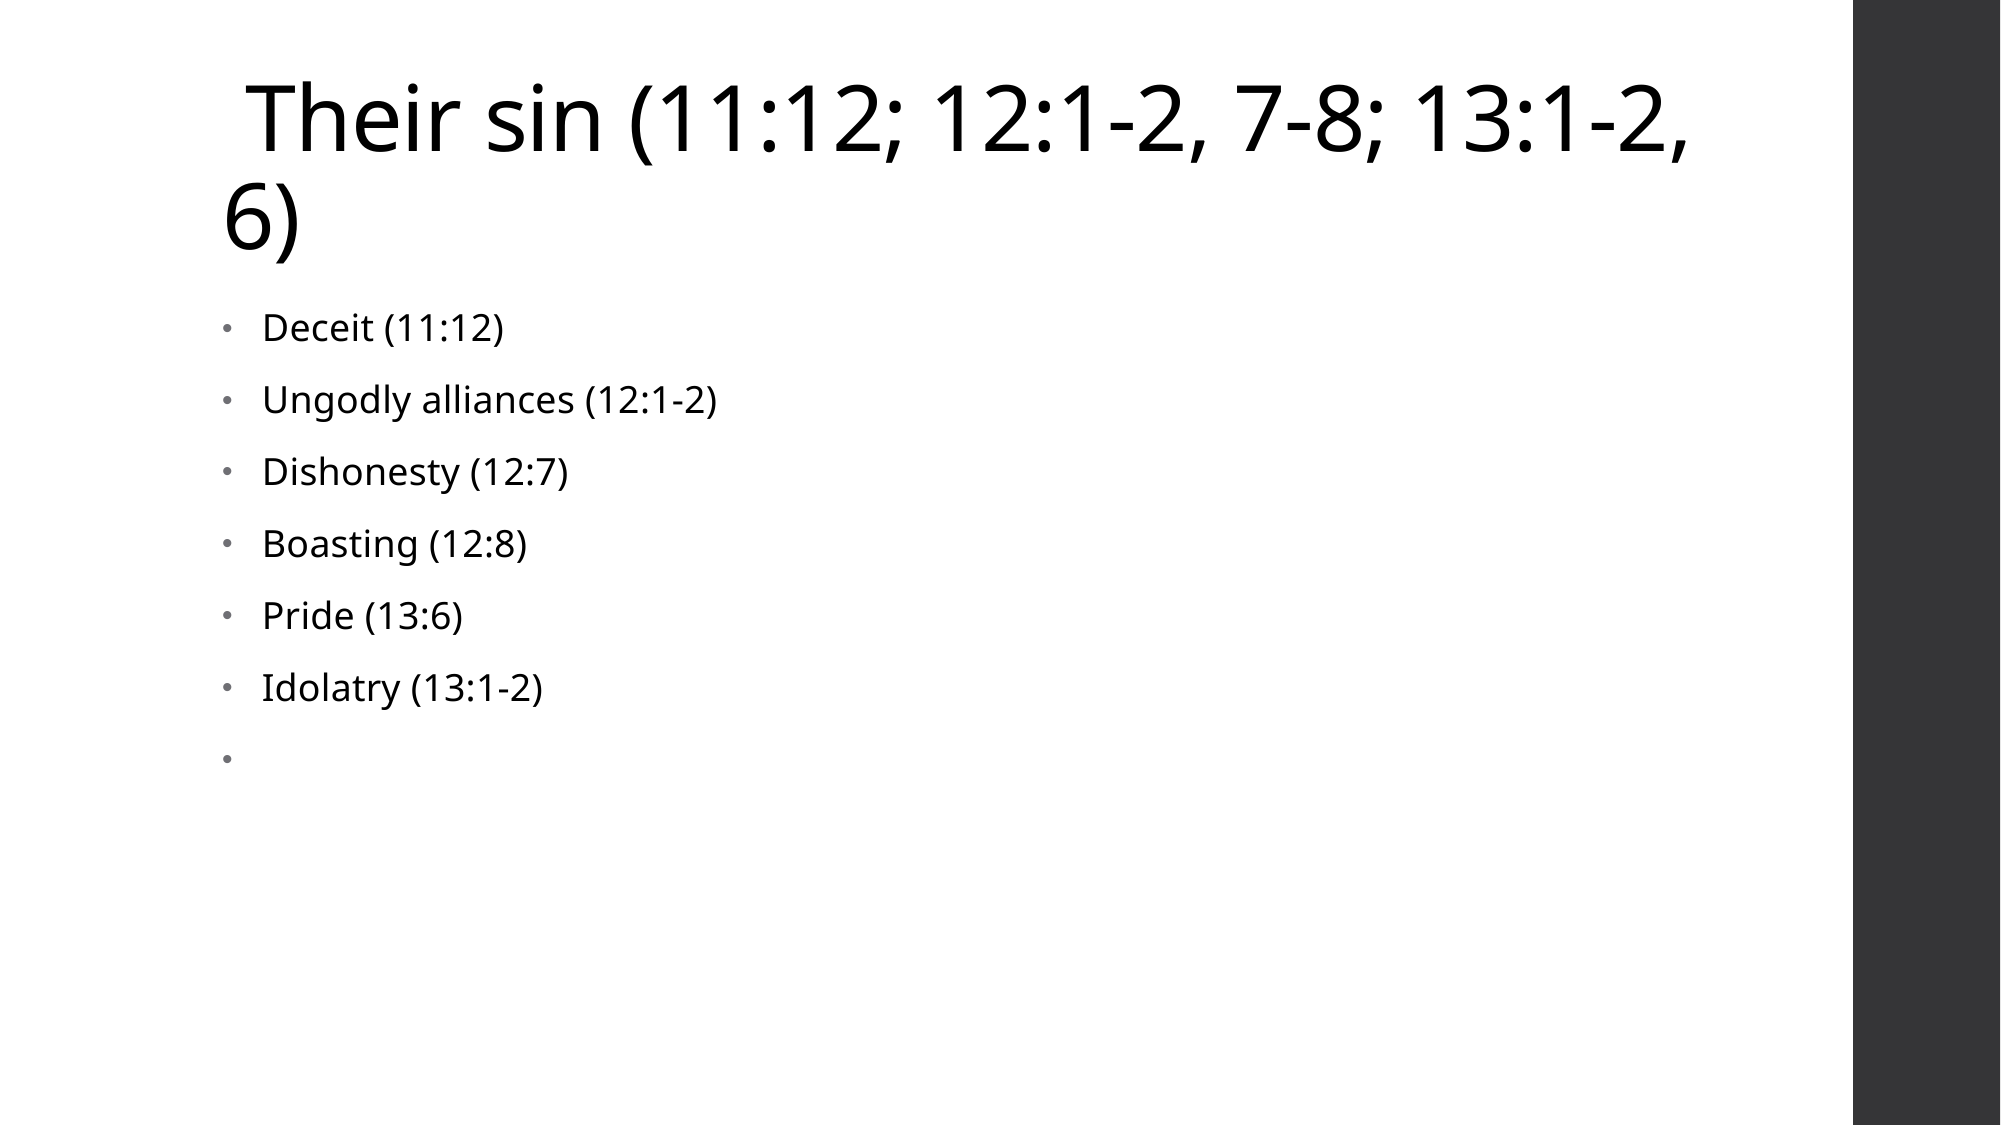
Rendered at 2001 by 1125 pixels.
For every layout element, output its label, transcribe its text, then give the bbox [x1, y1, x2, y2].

list Deceit (11:12) Ungodly alliances (12:1-2) Dishonesty (12:7) Boasting (12:8) Pride (13:6) Idolatry (13:1-2) [206, 299, 1617, 1014]
title Their sin (11:12; 12:1-2, 7-8; 13:1-2, 6) [206, 60, 1797, 278]
